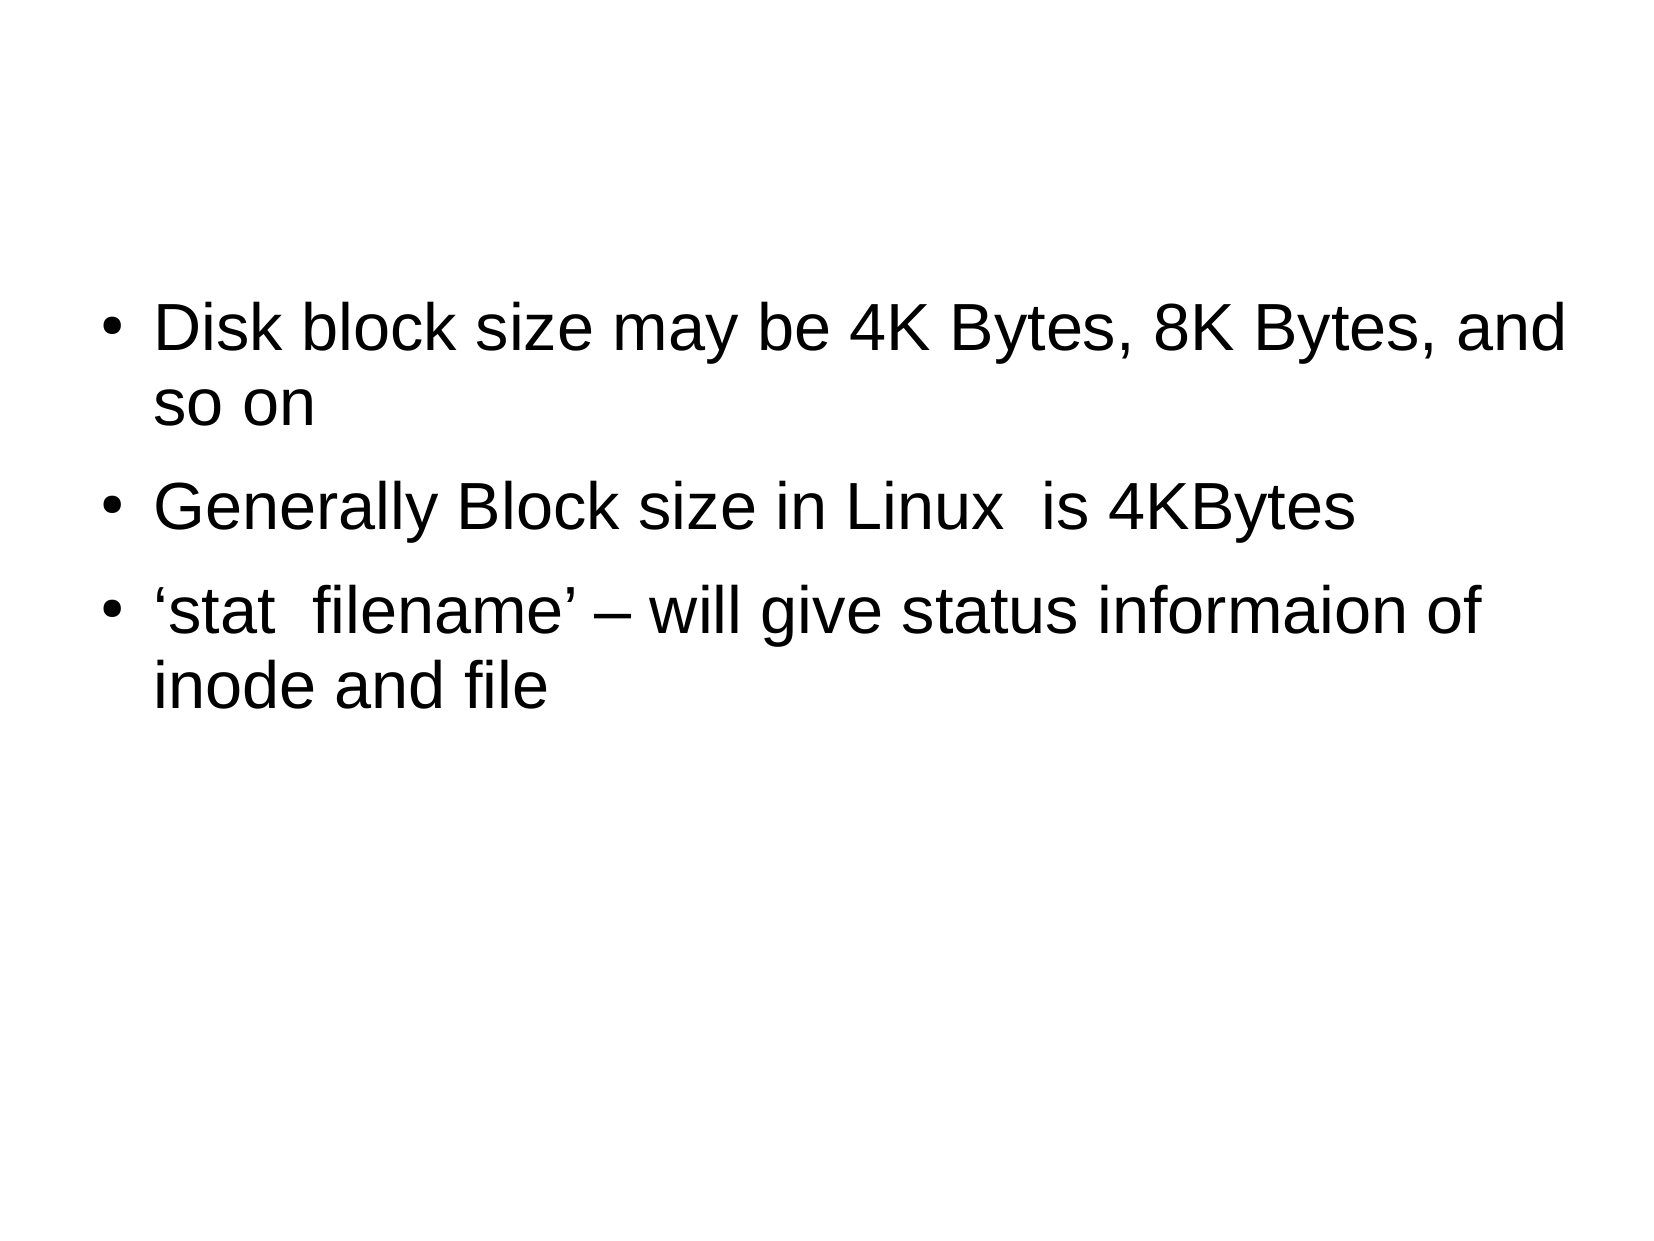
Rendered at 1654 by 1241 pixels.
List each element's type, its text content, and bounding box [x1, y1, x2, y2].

list Disk block size may be 4K Bytes, 8K Bytes, and so on Generally Block size in Linux is 4KBytes ‘stat filename’ – will give status informaion of inode and file [82, 290, 1571, 1010]
